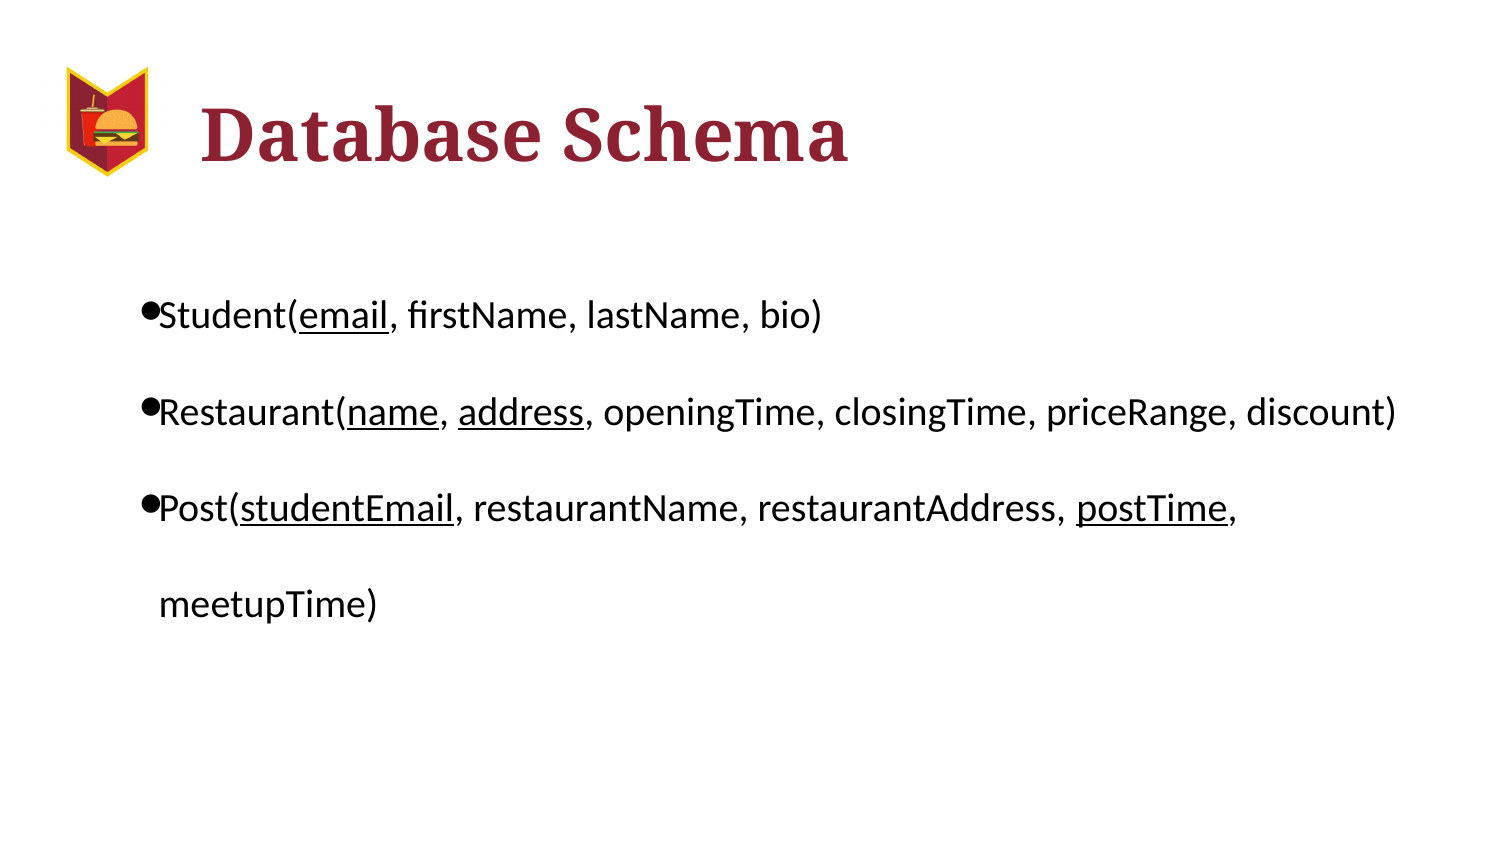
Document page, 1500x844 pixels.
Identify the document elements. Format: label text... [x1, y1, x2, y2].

picture [41, 55, 172, 186]
list Student(email, firstName, lastName, bio) Restaurant(name, address, openingTime, closingTime, priceRange, discount) Post(studentEmail, restaurantName, restaurantAddress, postTime, meetupTime) [117, 226, 1449, 732]
title Database Schema [185, 72, 1449, 166]
